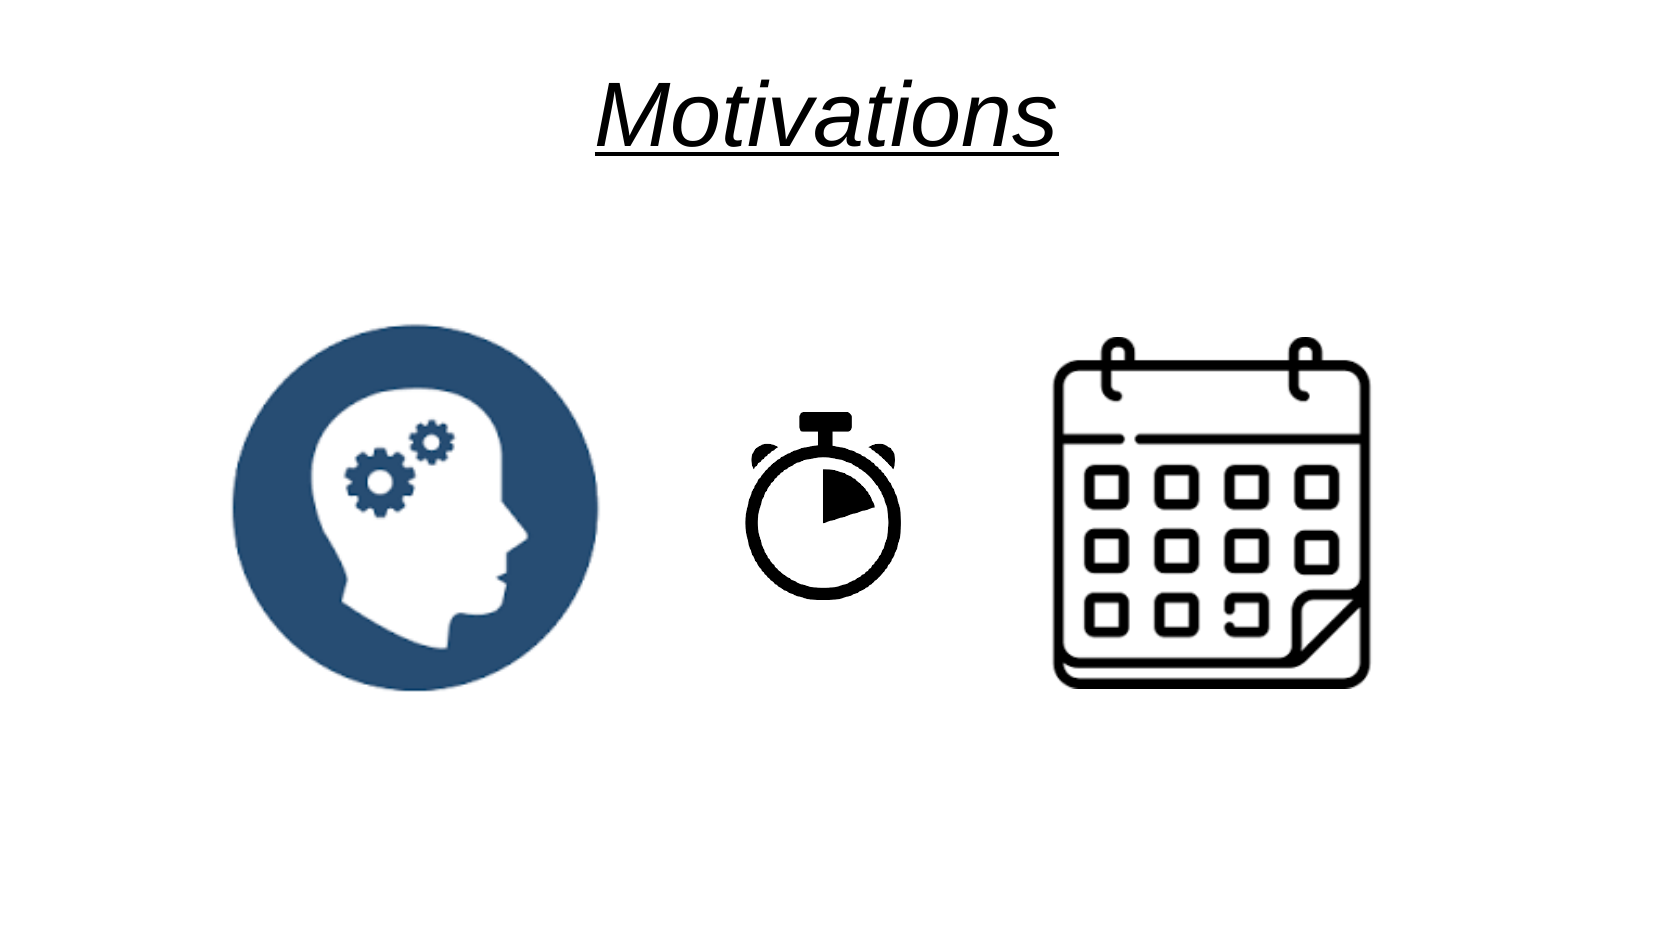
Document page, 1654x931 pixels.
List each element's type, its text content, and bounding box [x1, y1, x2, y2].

title Motivations [82, 37, 1571, 193]
picture [187, 300, 638, 713]
picture [745, 412, 901, 601]
picture [1036, 337, 1388, 689]
